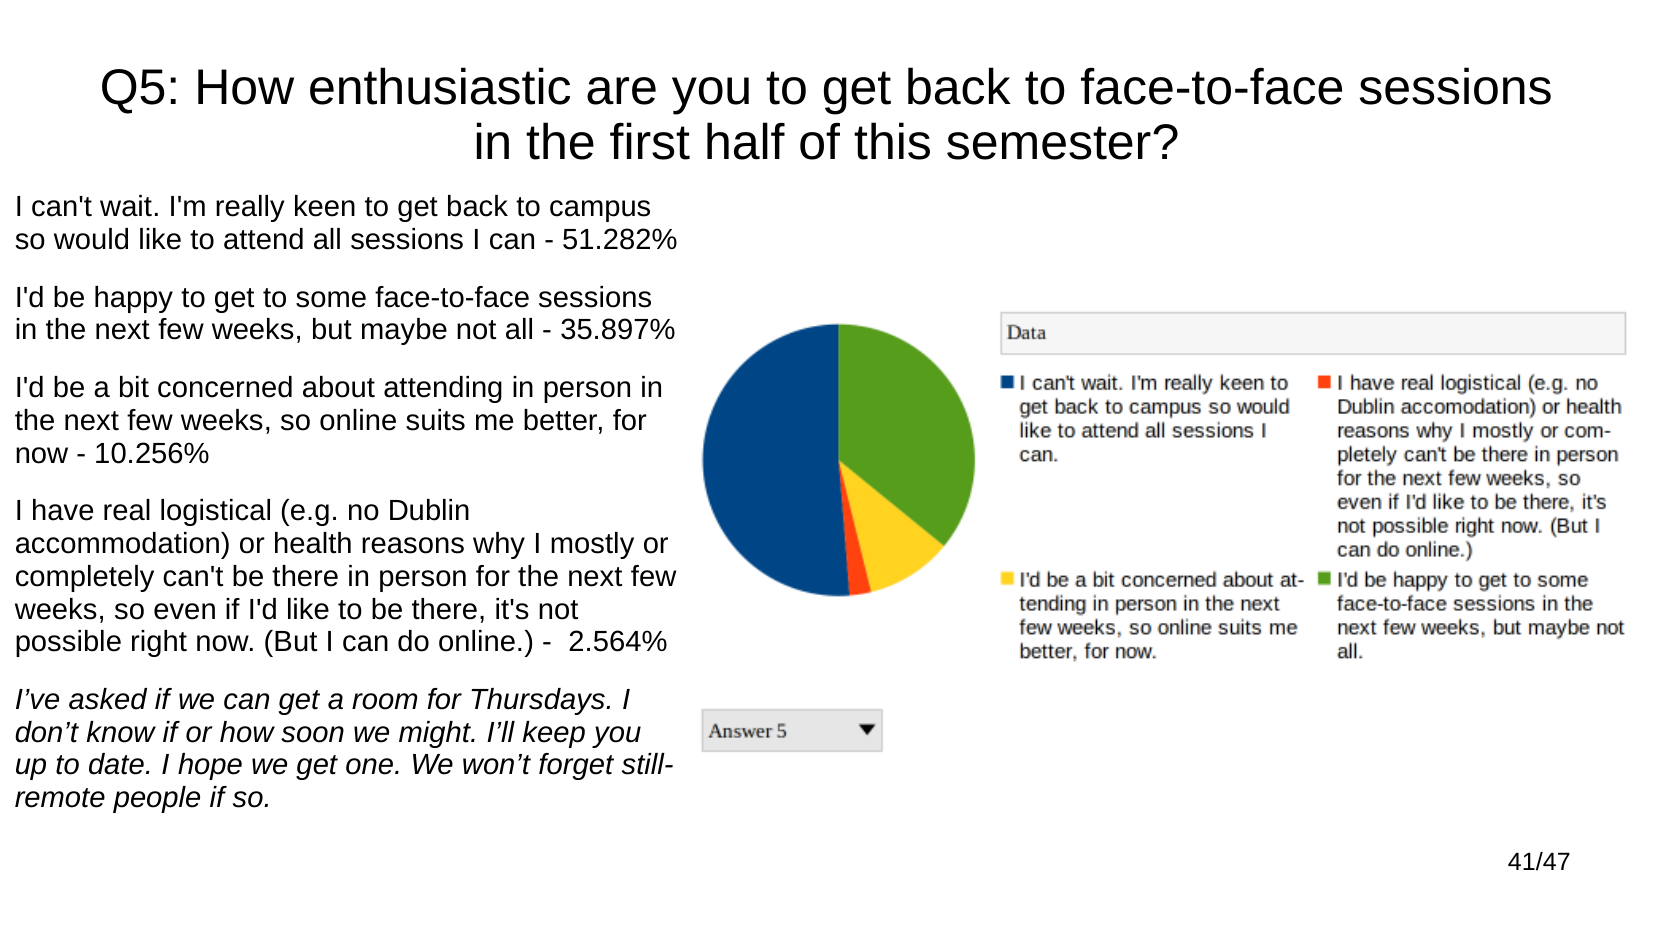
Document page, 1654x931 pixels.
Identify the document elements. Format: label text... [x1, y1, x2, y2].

picture [696, 217, 1644, 758]
text_box I can't wait. I'm really keen to get back to campus so would like to attend all sessions I can - 51.282% I'd be happy to get to some face-to-face sessions in the next few weeks, but maybe not all - 35.897% I'd be a bit concerned about attending in person in the next few weeks, so online suits me better, for now - 10.256% I have real logistical (e.g. no Dublin accommodation) or health reasons why I mostly or completely can't be there in person for the next few weeks, so even if I'd like to be there, it's not possible right now. (But I can do online.) - 2.564% I’ve asked if we can get a room for Thursdays. I don’t know if or how soon we might. I’ll keep you up to date. I hope we get one. We won’t forget still-remote people if so. [0, 183, 696, 921]
title Q5: How enthusiastic are you to get back to face-to-face sessions in the first half of this semester? [82, 37, 1571, 193]
